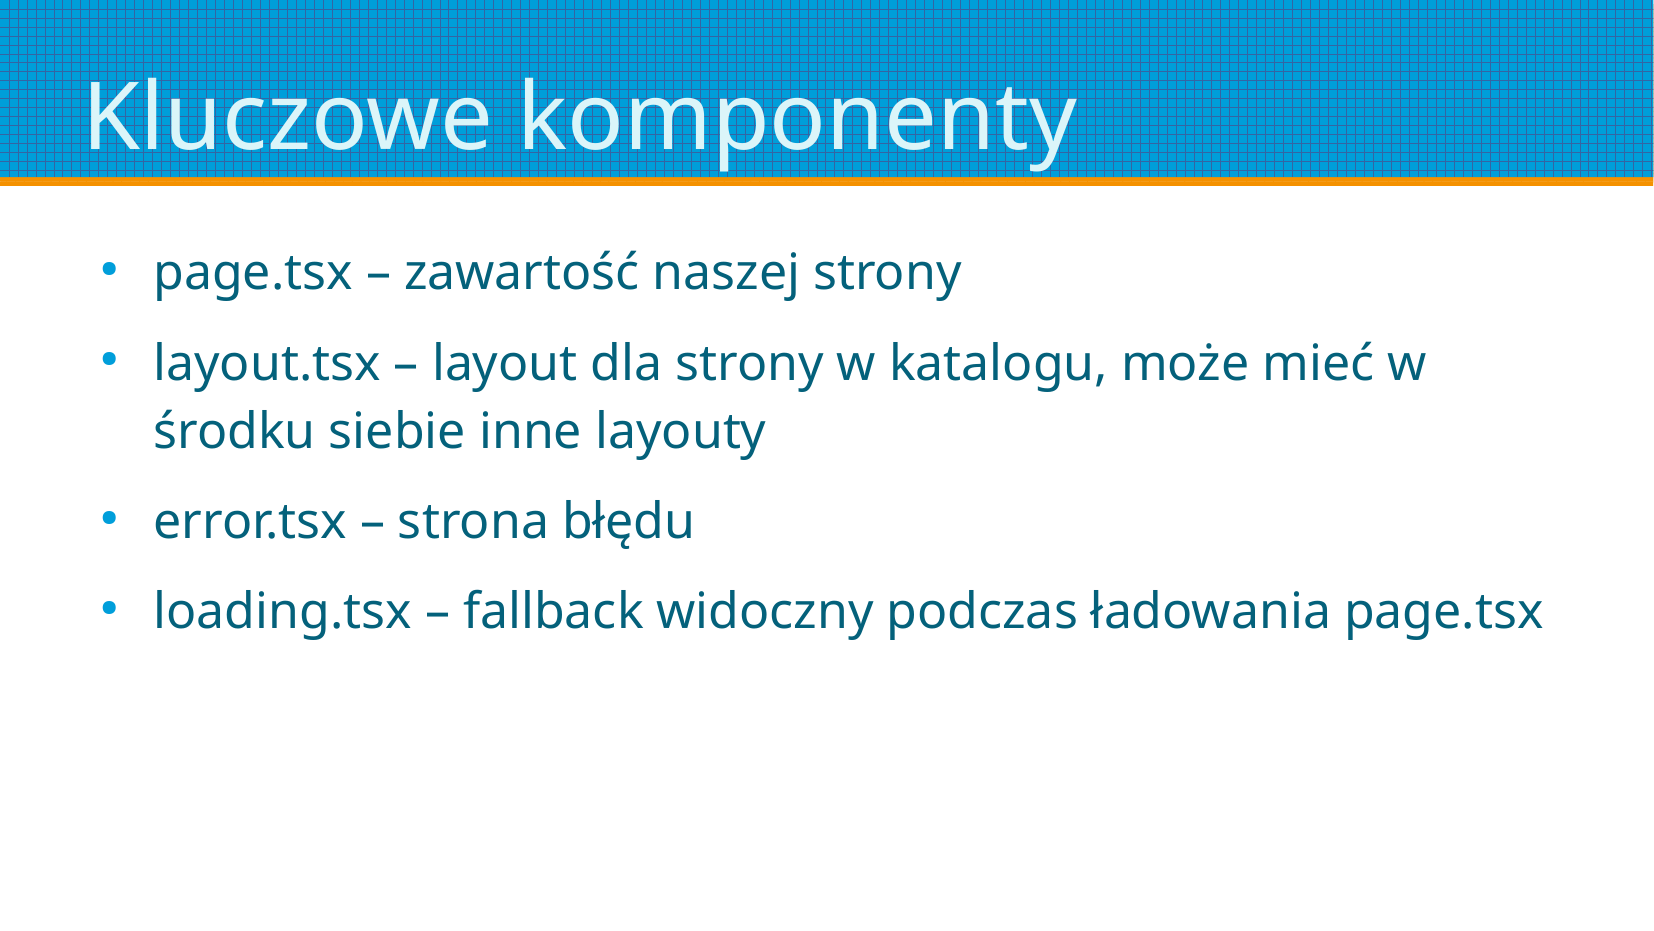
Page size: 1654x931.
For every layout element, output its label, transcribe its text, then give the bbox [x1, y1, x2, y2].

title Kluczowe komponenty [82, 14, 1571, 178]
list page.tsx – zawartość naszej strony layout.tsx – layout dla strony w katalogu, może mieć w środku siebie inne layouty error.tsx – strona błędu loading.tsx – fallback widoczny podczas ładowania page.tsx [82, 236, 1571, 813]
